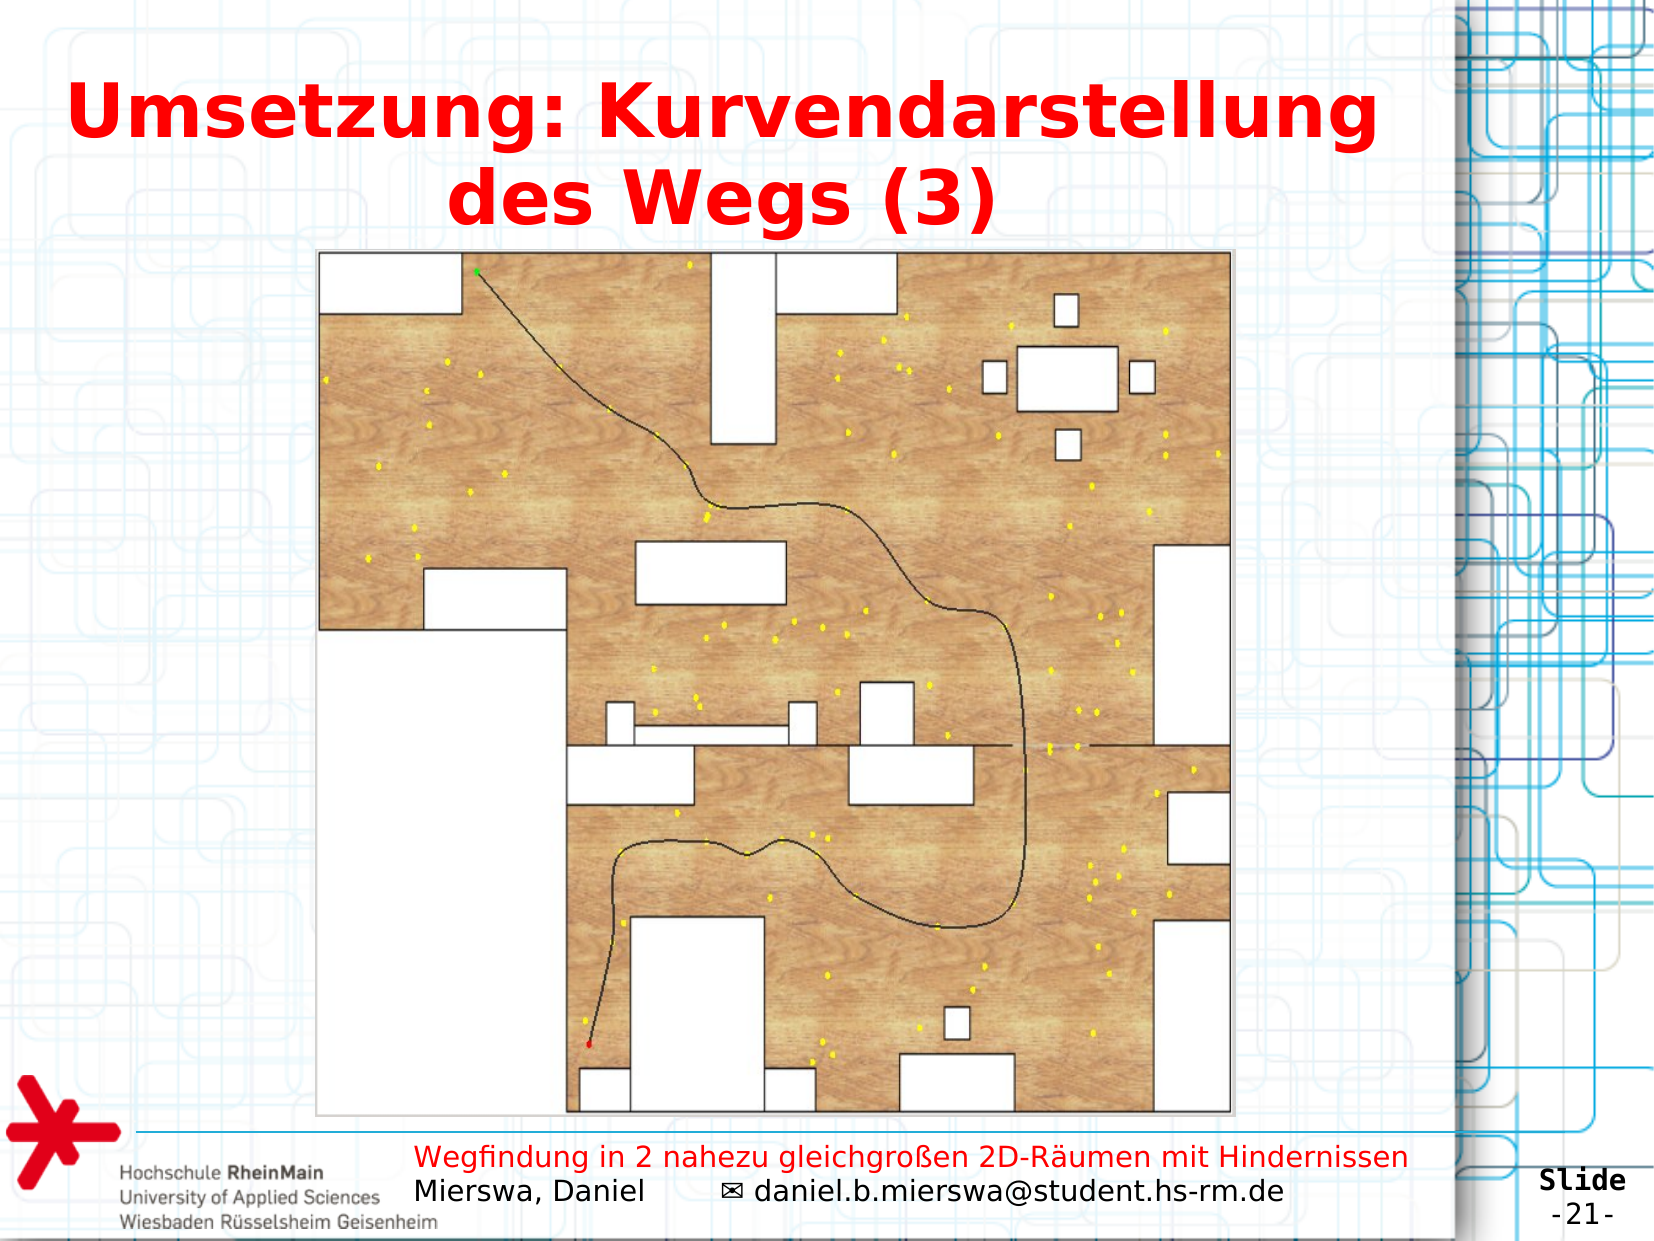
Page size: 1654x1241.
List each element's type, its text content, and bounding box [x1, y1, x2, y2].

title Umsetzung: Kurvendarstellung des Wegs (3) [29, 67, 1418, 243]
picture [0, 0, 1654, 1241]
